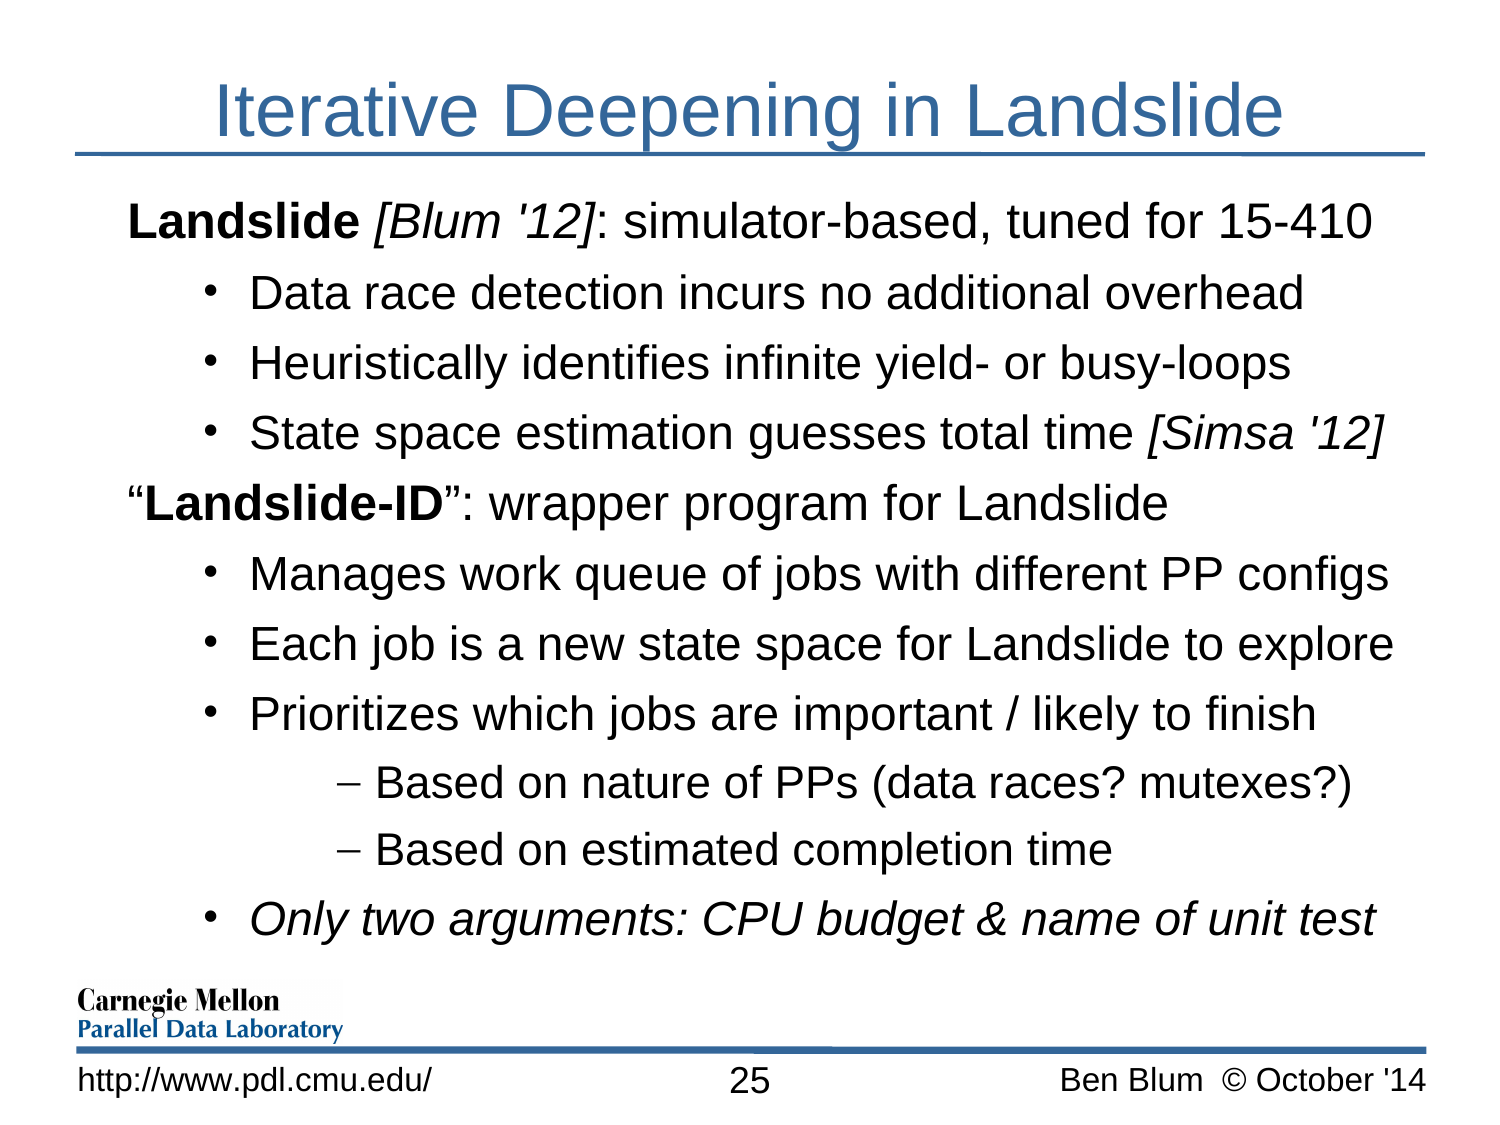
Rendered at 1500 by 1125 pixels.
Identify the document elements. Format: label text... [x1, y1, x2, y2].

title Iterative Deepening in Landslide [112, 49, 1388, 163]
list Landslide [Blum '12]: simulator-based, tuned for 15-410 Data race detection incurs no additional overhead Heuristically identifies infinite yield- or busy-loops State space estimation guesses total time [Simsa '12] “Landslide-ID”: wrapper program for Landslide Manages work queue of jobs with different PP configs Each job is a new state space for Landslide to explore Prioritizes which jobs are important / likely to finish Based on nature of PPs (data races? mutexes?) Based on estimated completion time Only two arguments: CPU budget & name of unit test [112, 181, 1426, 953]
picture [77, 979, 343, 1044]
